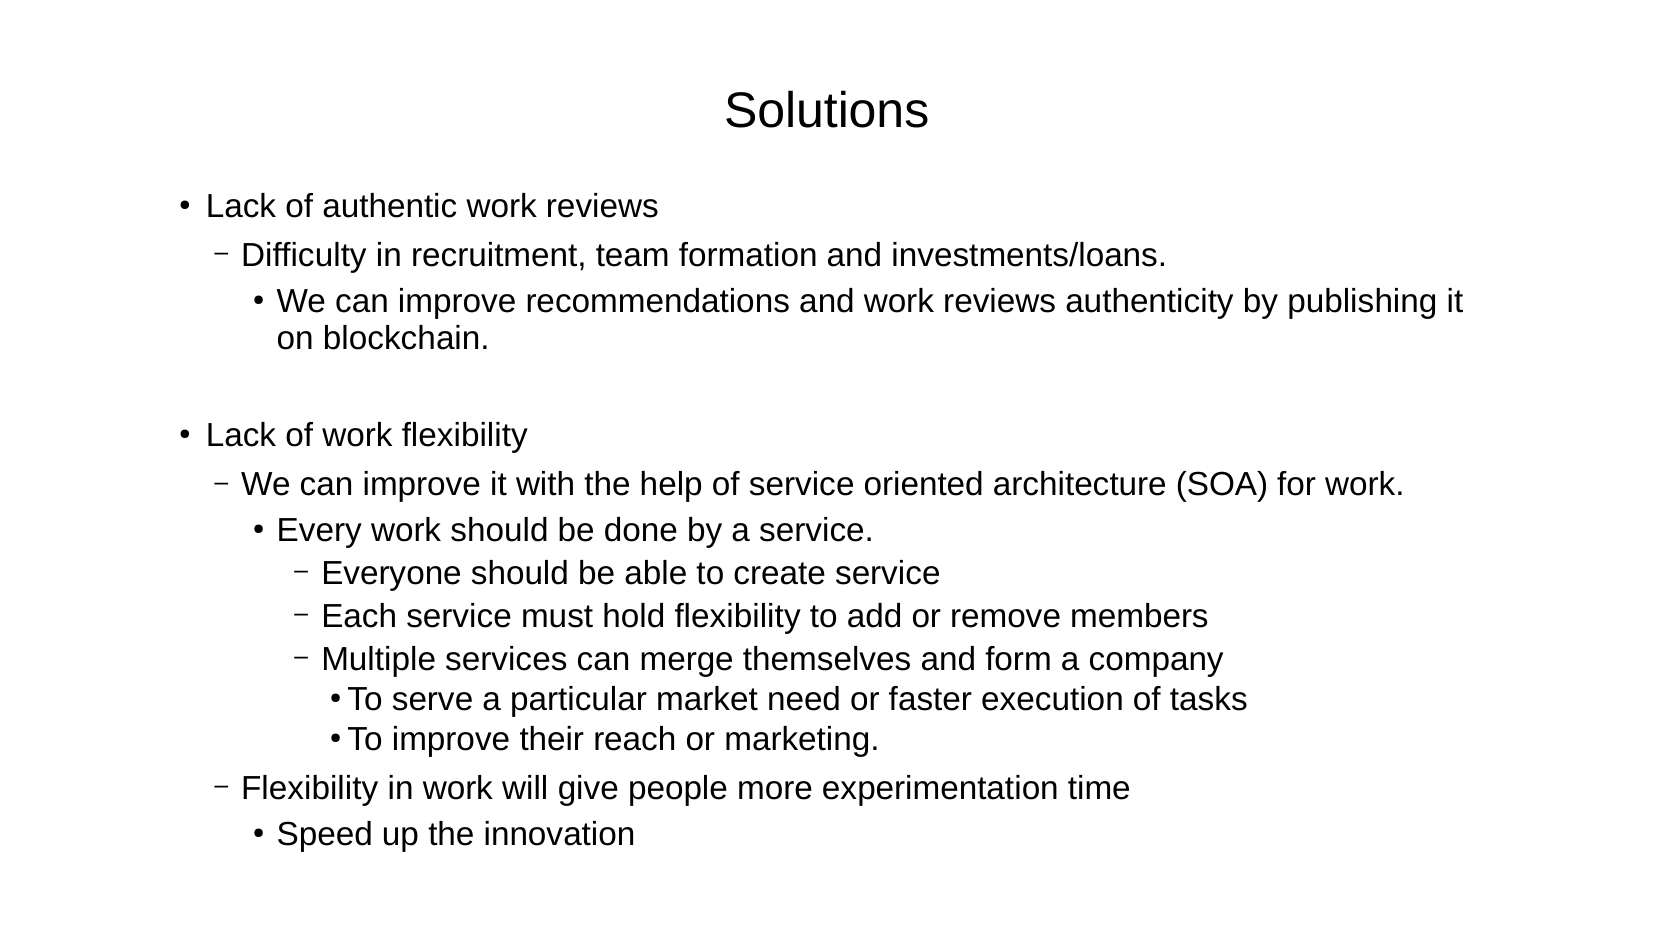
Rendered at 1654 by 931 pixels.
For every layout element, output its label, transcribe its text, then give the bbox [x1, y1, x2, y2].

title Solutions [82, 32, 1571, 188]
list Lack of authentic work reviews Difficulty in recruitment, team formation and investments/loans. We can improve recommendations and work reviews authenticity by publishing it on blockchain. Lack of work flexibility We can improve it with the help of service oriented architecture (SOA) for work. Every work should be done by a service. Everyone should be able to create service Each service must hold flexibility to add or remove members Multiple services can merge themselves and form a company To serve a particular market need or faster execution of tasks To improve their reach or marketing. Flexibility in work will give people more experimentation time Speed up the innovation [170, 187, 1501, 863]
